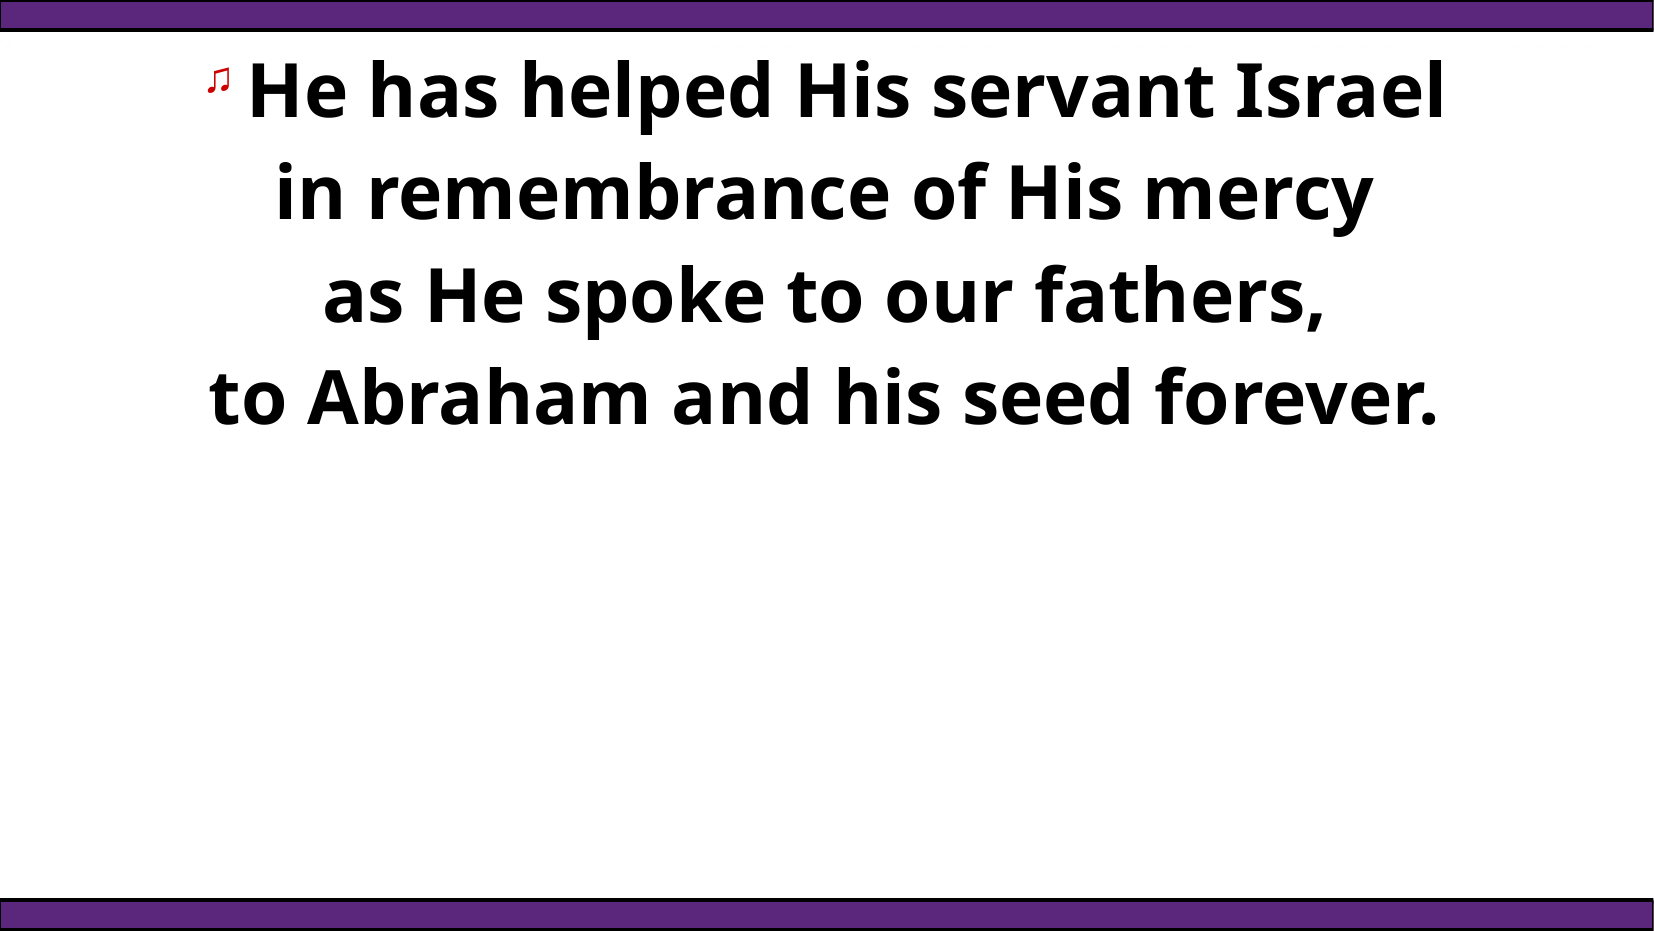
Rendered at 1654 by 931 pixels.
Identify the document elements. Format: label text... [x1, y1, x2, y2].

picture [0, 31, 1654, 900]
text_box ♫ He has helped His servant Israel in remembrance of His mercy as He spoke to our fathers, to Abraham and his seed forever. [60, 30, 1591, 445]
text_box [0, 0, 1654, 31]
text_box [0, 900, 1654, 931]
